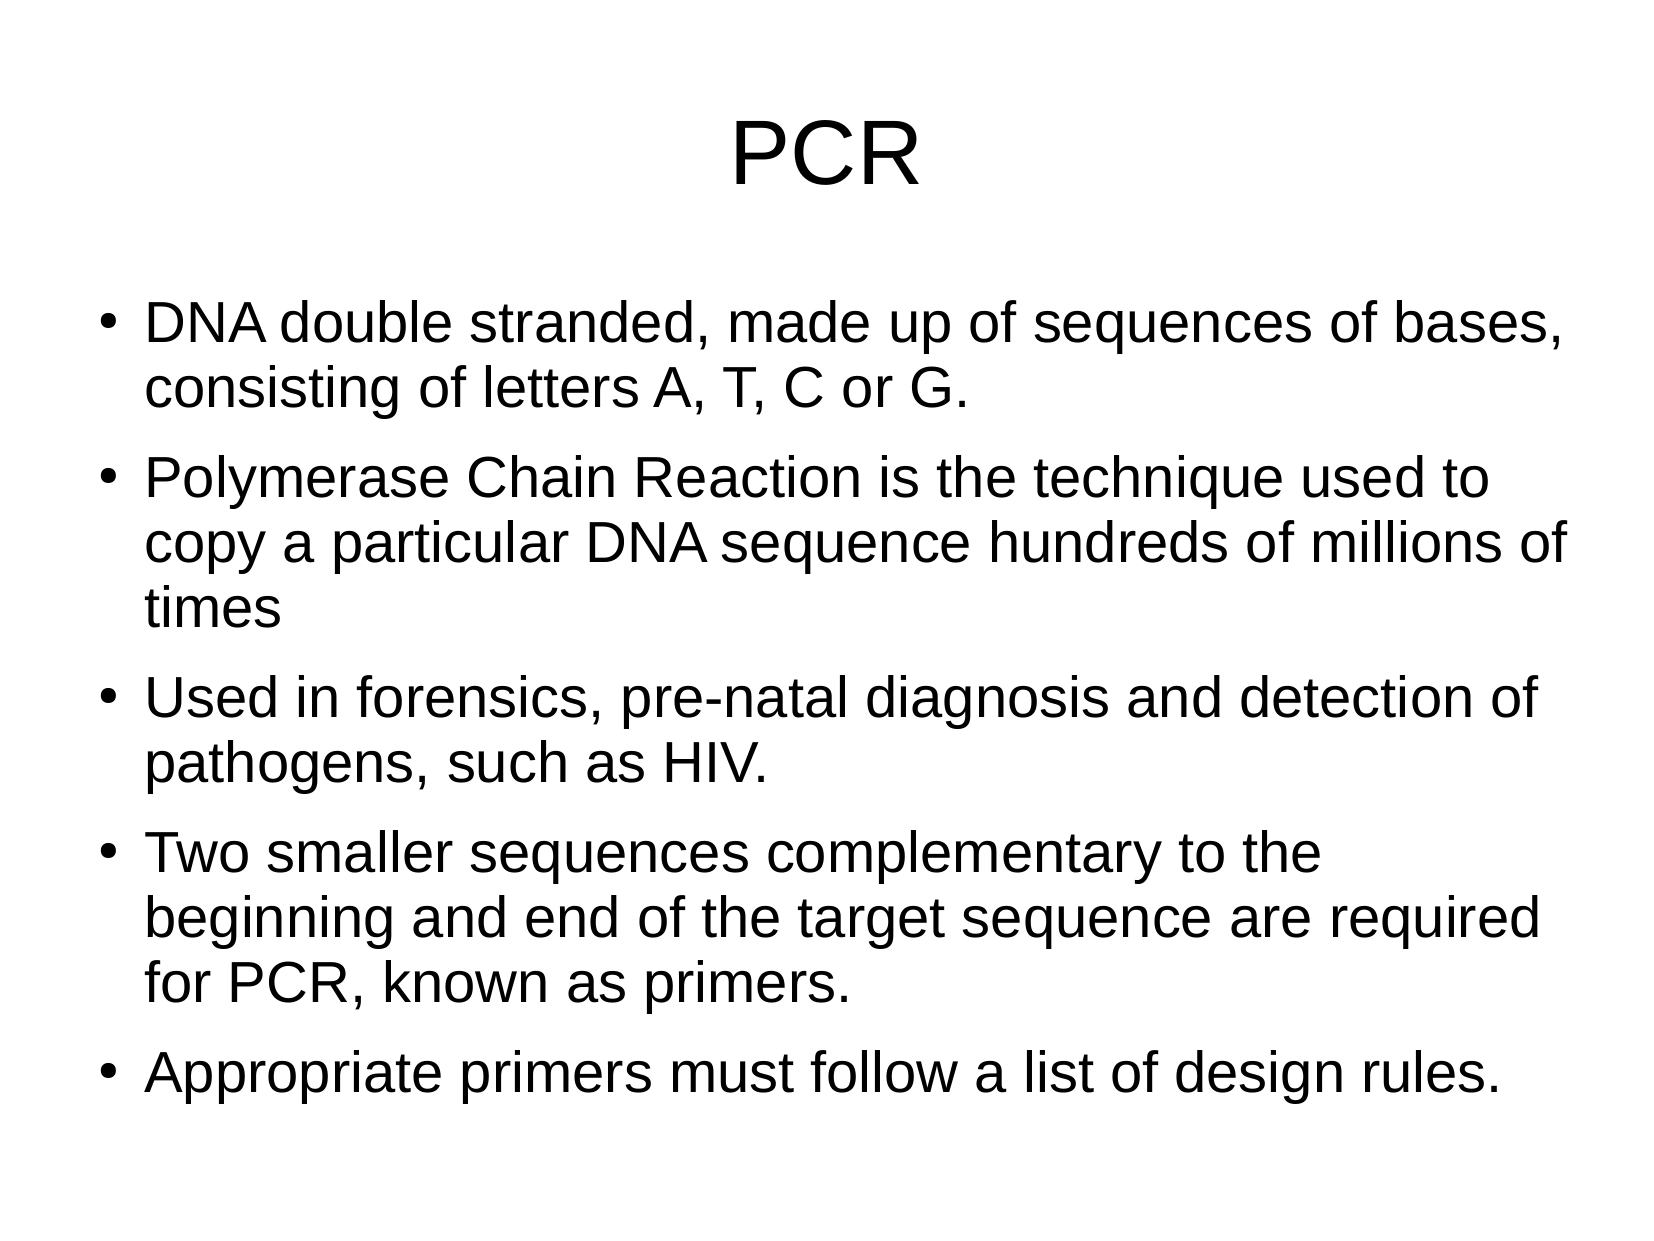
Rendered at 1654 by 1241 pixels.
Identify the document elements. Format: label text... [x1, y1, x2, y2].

title PCR [82, 49, 1571, 257]
list DNA double stranded, made up of sequences of bases, consisting of letters A, T, C or G. Polymerase Chain Reaction is the technique used to copy a particular DNA sequence hundreds of millions of times Used in forensics, pre-natal diagnosis and detection of pathogens, such as HIV. Two smaller sequences complementary to the beginning and end of the target sequence are required for PCR, known as primers. Appropriate primers must follow a list of design rules. [82, 290, 1571, 1109]
